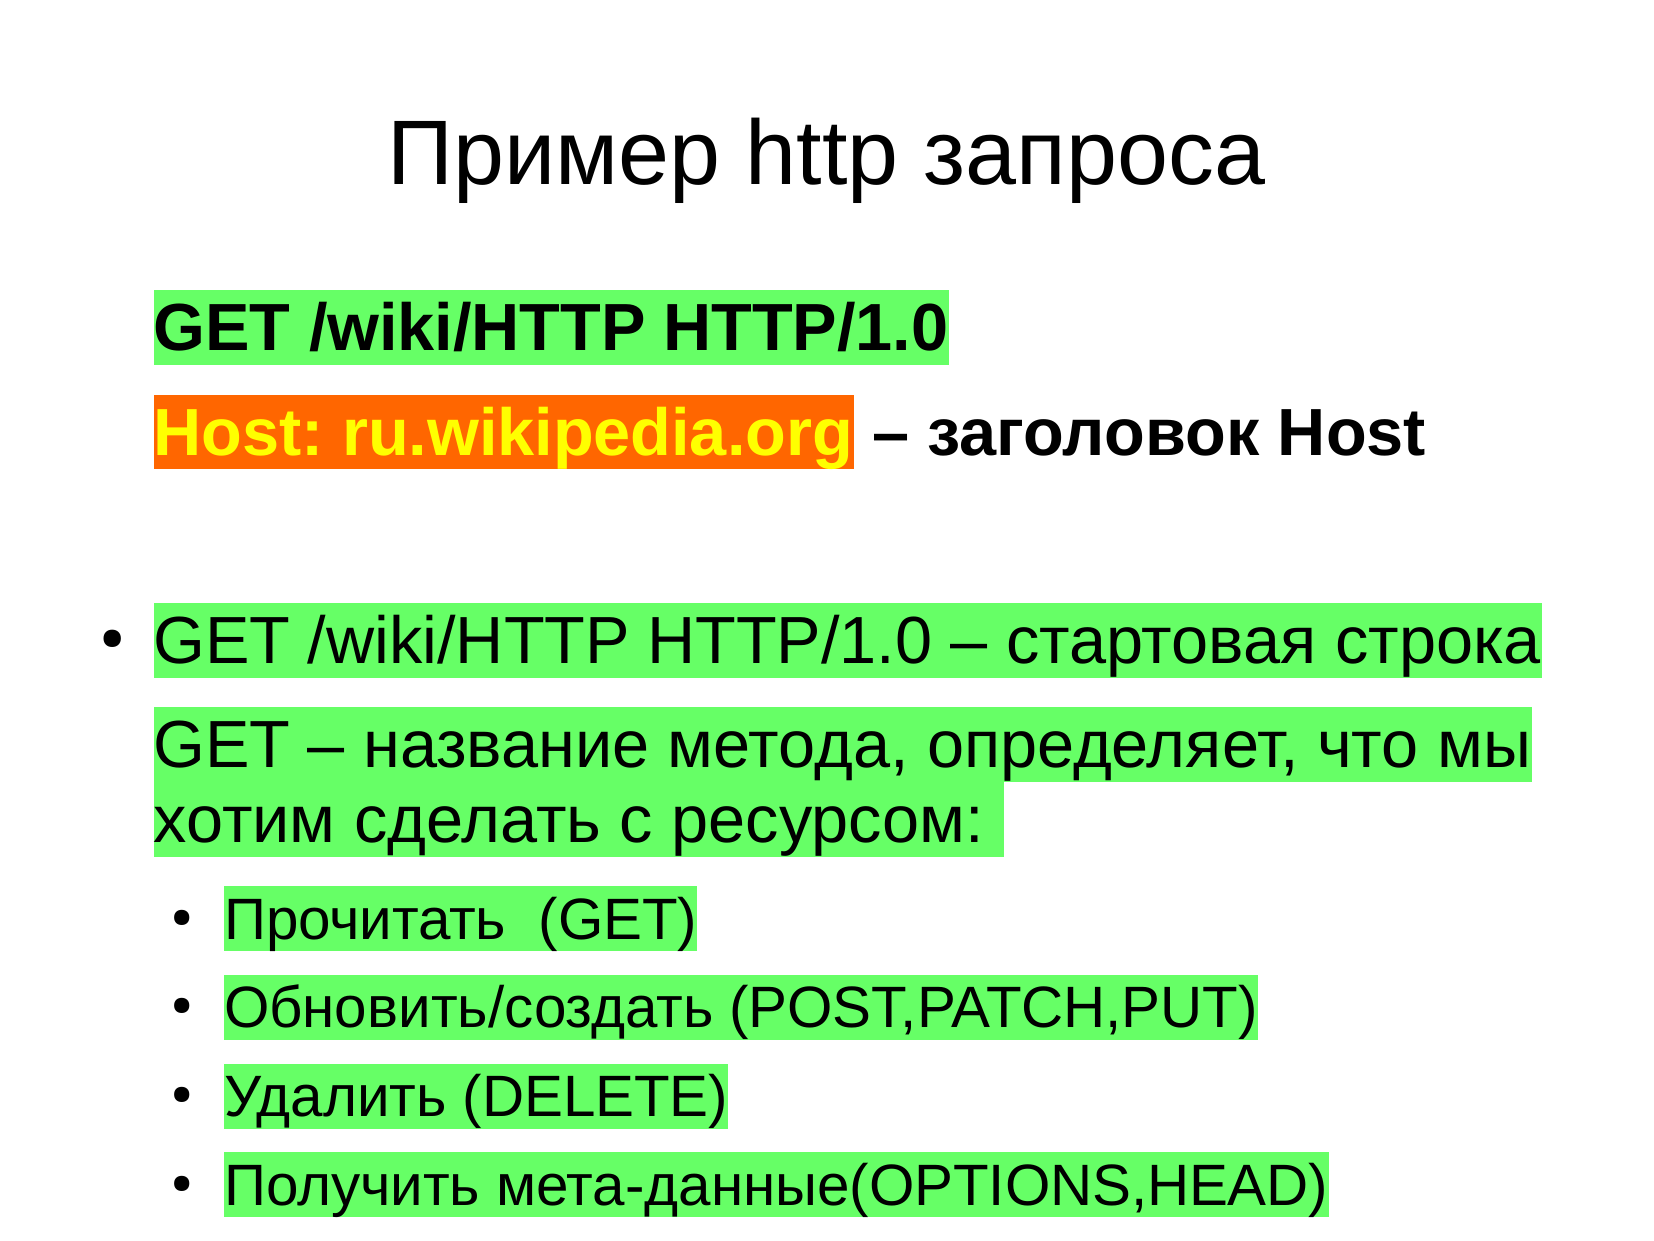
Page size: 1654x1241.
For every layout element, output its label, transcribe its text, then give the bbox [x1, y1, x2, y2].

title Пример http запроса [82, 49, 1571, 257]
list GET /wiki/HTTP HTTP/1.0 Host: ru.wikipedia.org – заголовок Host GET /wiki/HTTP HTTP/1.0 – стартовая строка GET – название метода, определяет, что мы хотим сделать с ресурсом: Прочитать (GET) Обновить/создать (POST,PATCH,PUT) Удалить (DELETE) Получить мета-данные(OPTIONS,HEAD) [82, 290, 1571, 1217]
